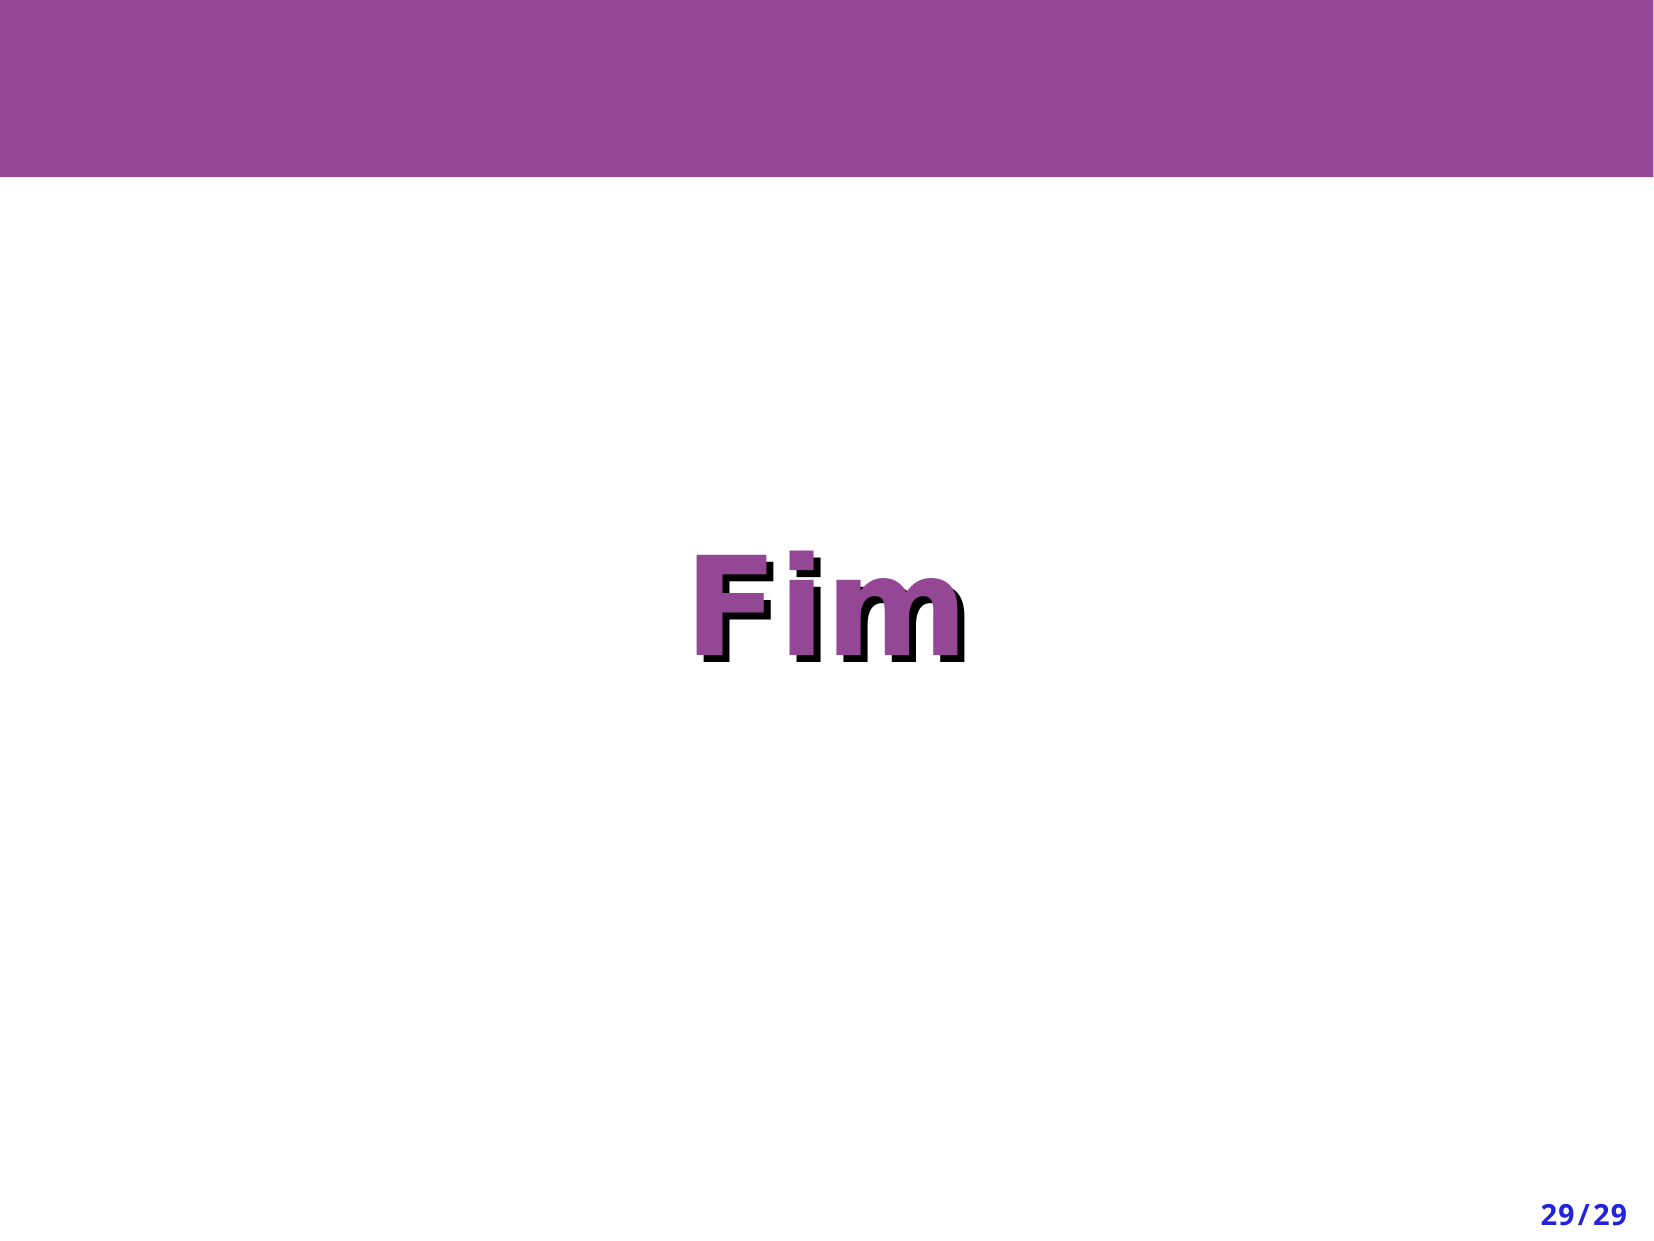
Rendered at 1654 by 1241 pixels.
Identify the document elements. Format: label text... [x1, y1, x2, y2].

text_box Fim [482, 519, 1171, 697]
